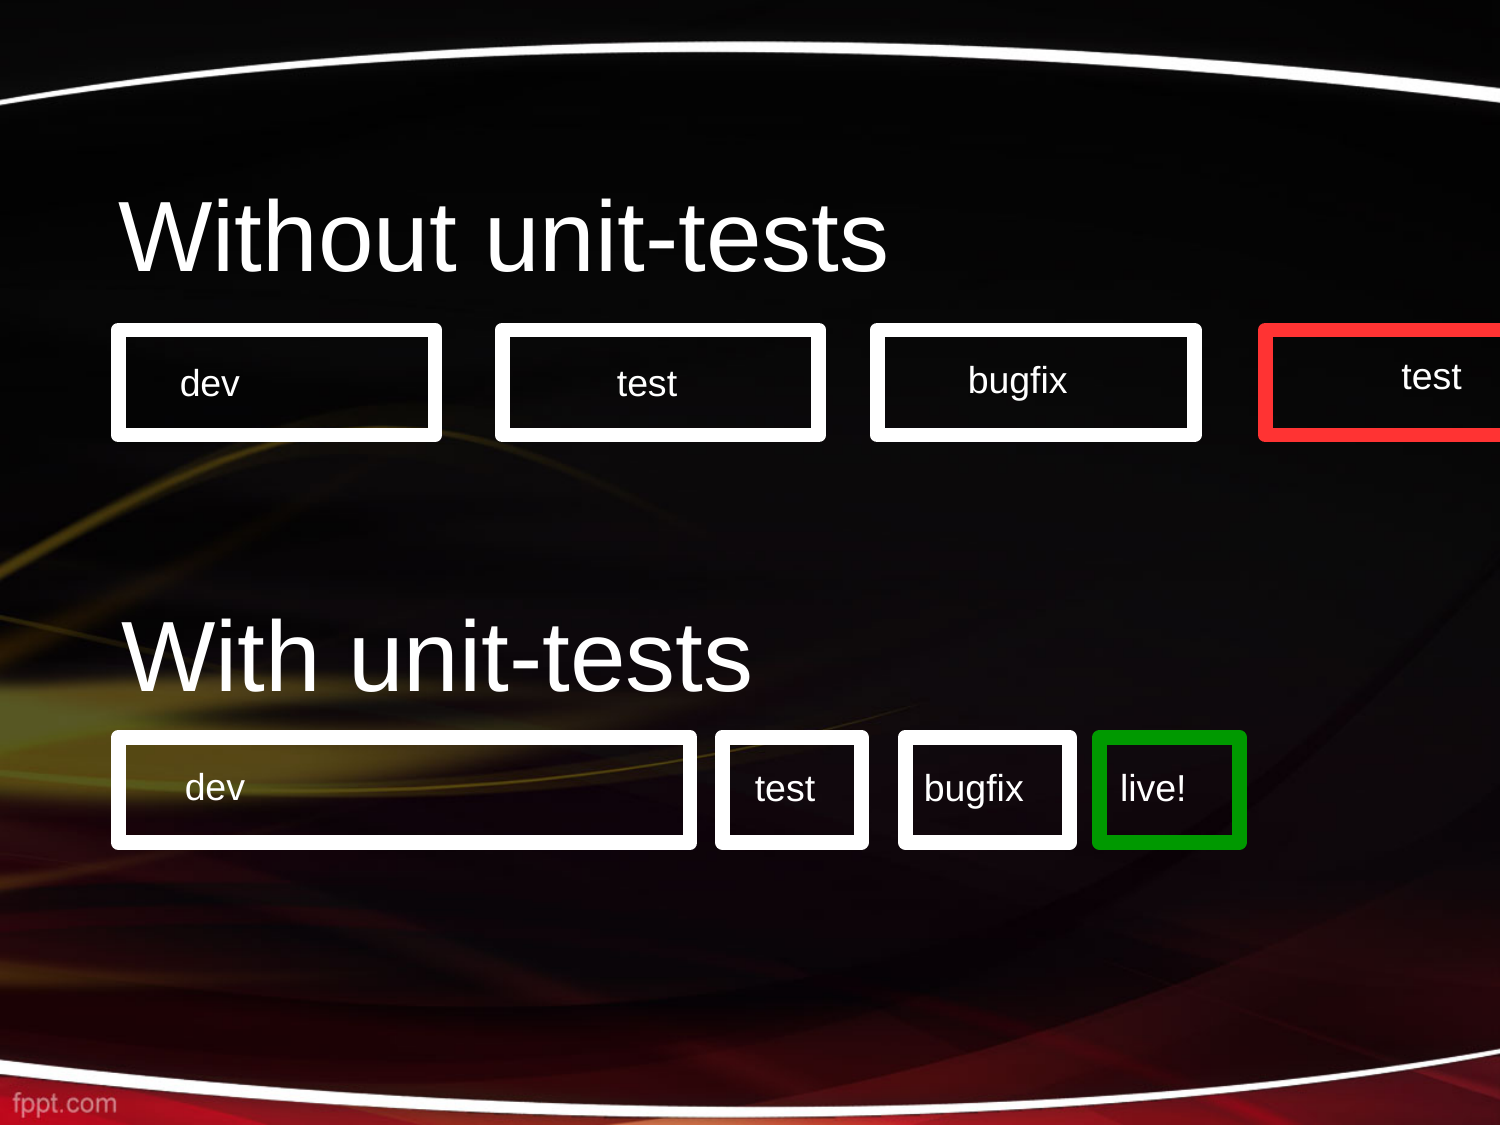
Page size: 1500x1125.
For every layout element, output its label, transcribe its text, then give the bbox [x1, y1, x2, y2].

picture [1273, 337, 1500, 428]
text_box live! [1105, 756, 1240, 816]
text_box dev [165, 351, 393, 412]
text_box test [1386, 345, 1491, 405]
text_box dev [169, 755, 398, 816]
text_box test [740, 756, 844, 816]
list Without unit-tests [47, 146, 1364, 317]
text_box bugfix [953, 348, 1126, 409]
text_box test [602, 351, 706, 412]
picture [0, 0, 1500, 1125]
list With unit-tests [50, 565, 1367, 738]
text_box bugfix [909, 756, 1082, 816]
